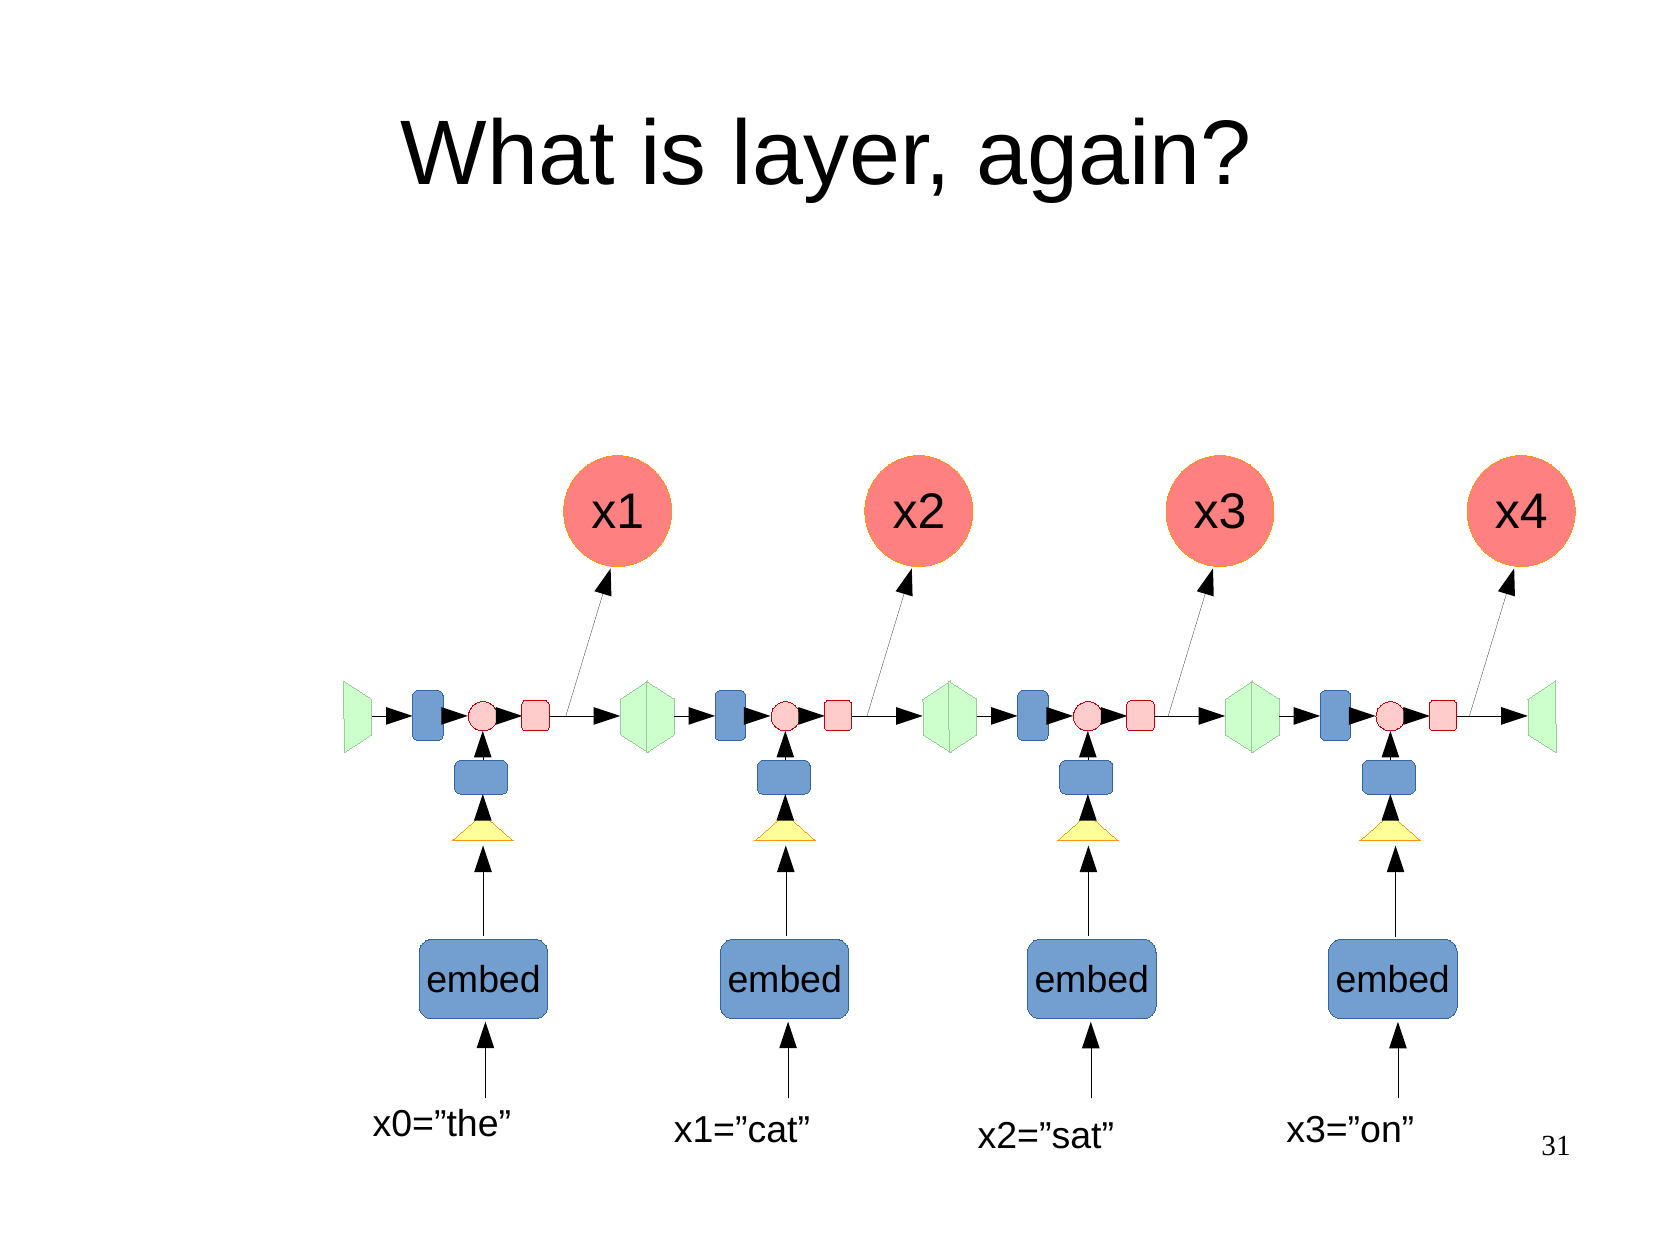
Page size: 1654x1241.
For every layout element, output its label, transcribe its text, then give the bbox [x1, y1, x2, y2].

text_box [824, 700, 852, 731]
text_box embed [1328, 939, 1458, 1019]
title What is layer, again? [82, 49, 1571, 257]
text_box x1 [563, 455, 672, 567]
text_box x1=”cat” [659, 1101, 869, 1159]
text_box [771, 701, 798, 731]
text_box x0=”the” [357, 1095, 568, 1152]
text_box [922, 680, 977, 753]
text_box [1057, 821, 1119, 841]
text_box embed [720, 939, 849, 1019]
text_box [1527, 680, 1557, 753]
text_box [1017, 690, 1049, 741]
text_box [715, 690, 746, 741]
text_box [1359, 821, 1421, 841]
text_box [1073, 701, 1100, 731]
text_box [754, 821, 816, 841]
text_box x3=”on” [1271, 1101, 1485, 1159]
text_box [1429, 700, 1457, 731]
text_box embed [1027, 939, 1157, 1019]
text_box x3 [1166, 455, 1274, 567]
text_box [1375, 701, 1403, 731]
text_box [521, 700, 550, 731]
text_box [620, 680, 675, 753]
text_box x4 [1467, 455, 1576, 567]
text_box [412, 690, 444, 741]
text_box [1225, 680, 1280, 753]
text_box x2 [864, 455, 973, 567]
text_box [468, 701, 495, 731]
text_box [757, 760, 811, 795]
text_box [452, 821, 514, 841]
text_box [1059, 760, 1113, 795]
text_box x2=”sat” [963, 1107, 1190, 1165]
text_box [343, 681, 372, 753]
text_box [1362, 760, 1416, 795]
text_box [1126, 700, 1155, 731]
text_box embed [419, 939, 548, 1019]
text_box [1320, 690, 1351, 741]
text_box [454, 760, 508, 795]
